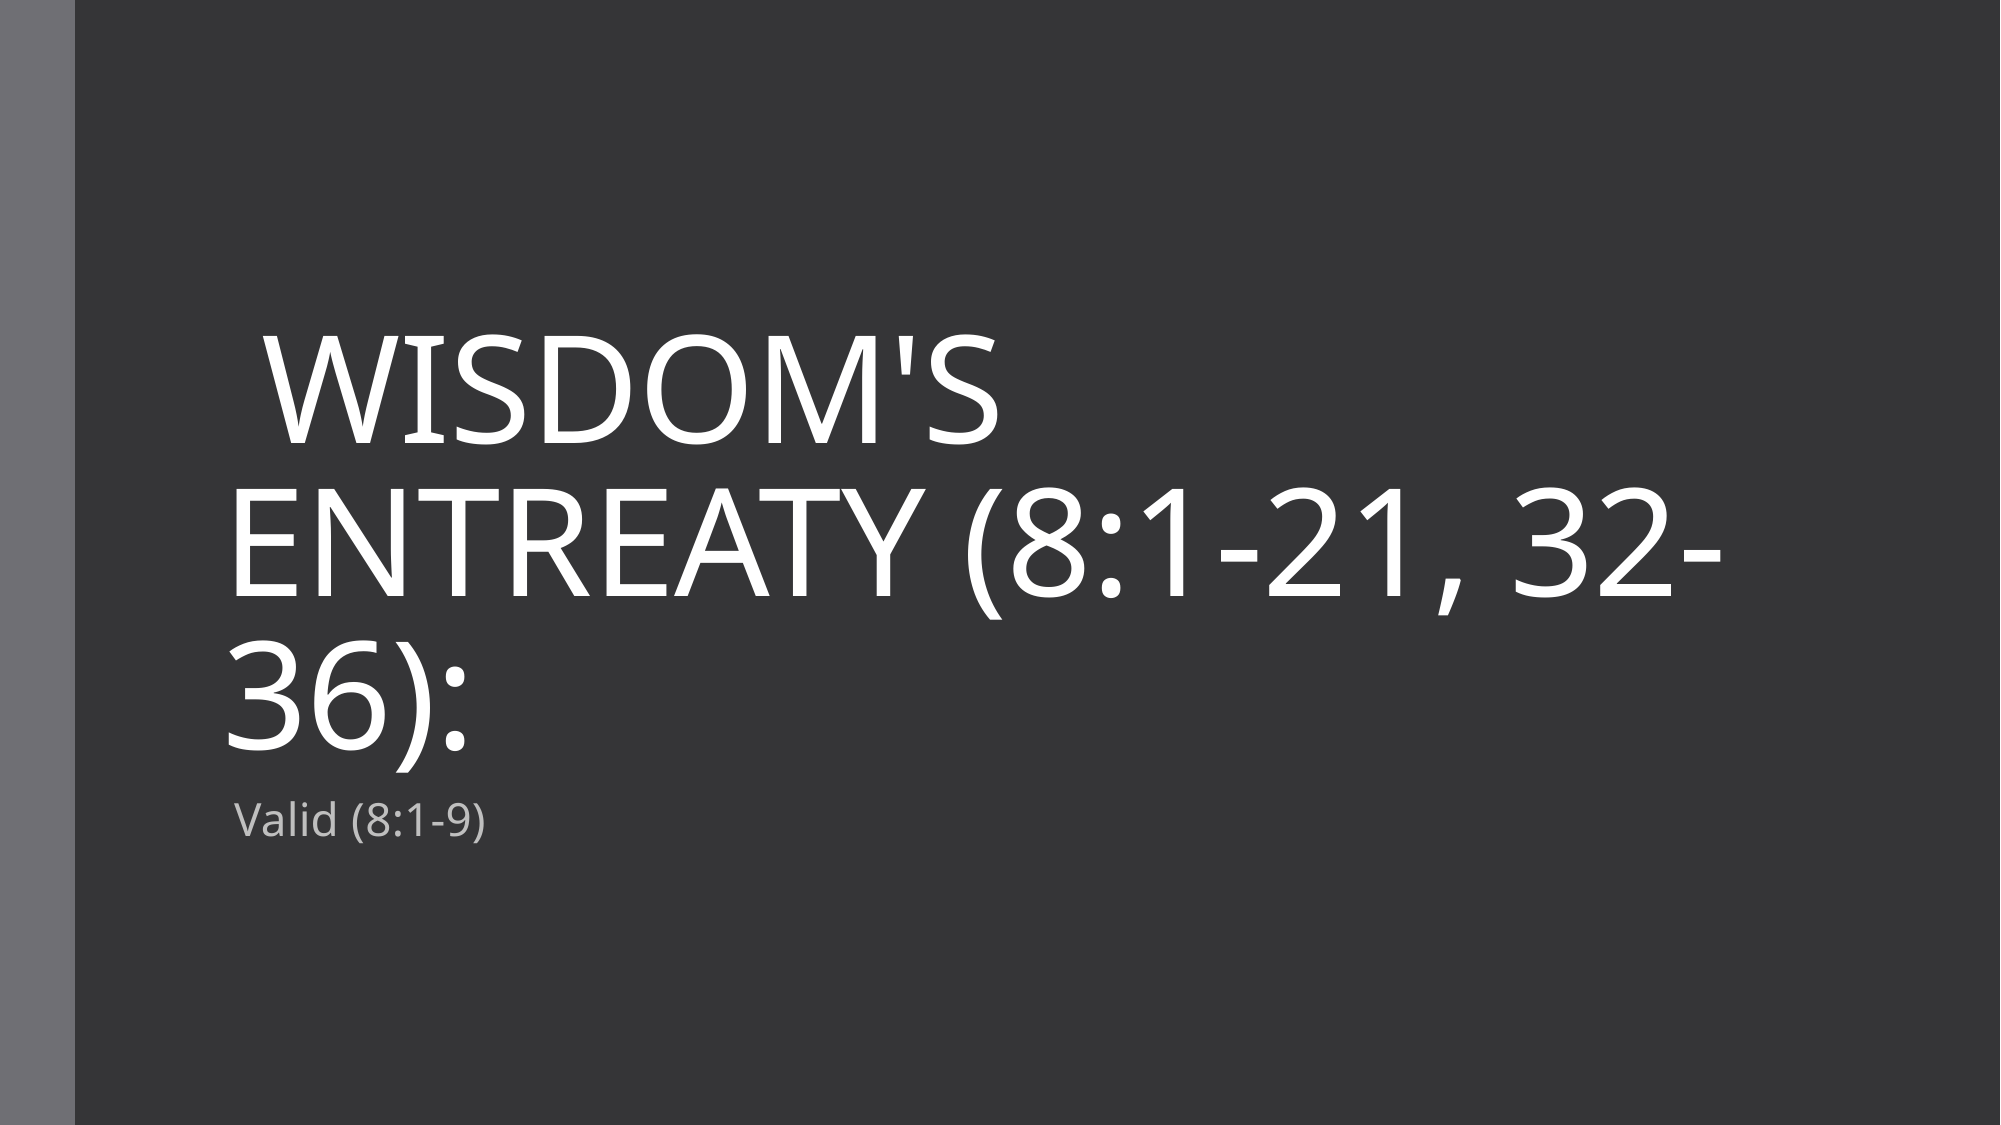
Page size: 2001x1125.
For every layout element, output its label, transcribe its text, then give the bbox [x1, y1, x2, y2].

subtitle Valid (8:1-9) [206, 787, 1752, 1066]
title WISDOM'S ENTREATY (8:1-21, 32-36): [206, 124, 1752, 787]
